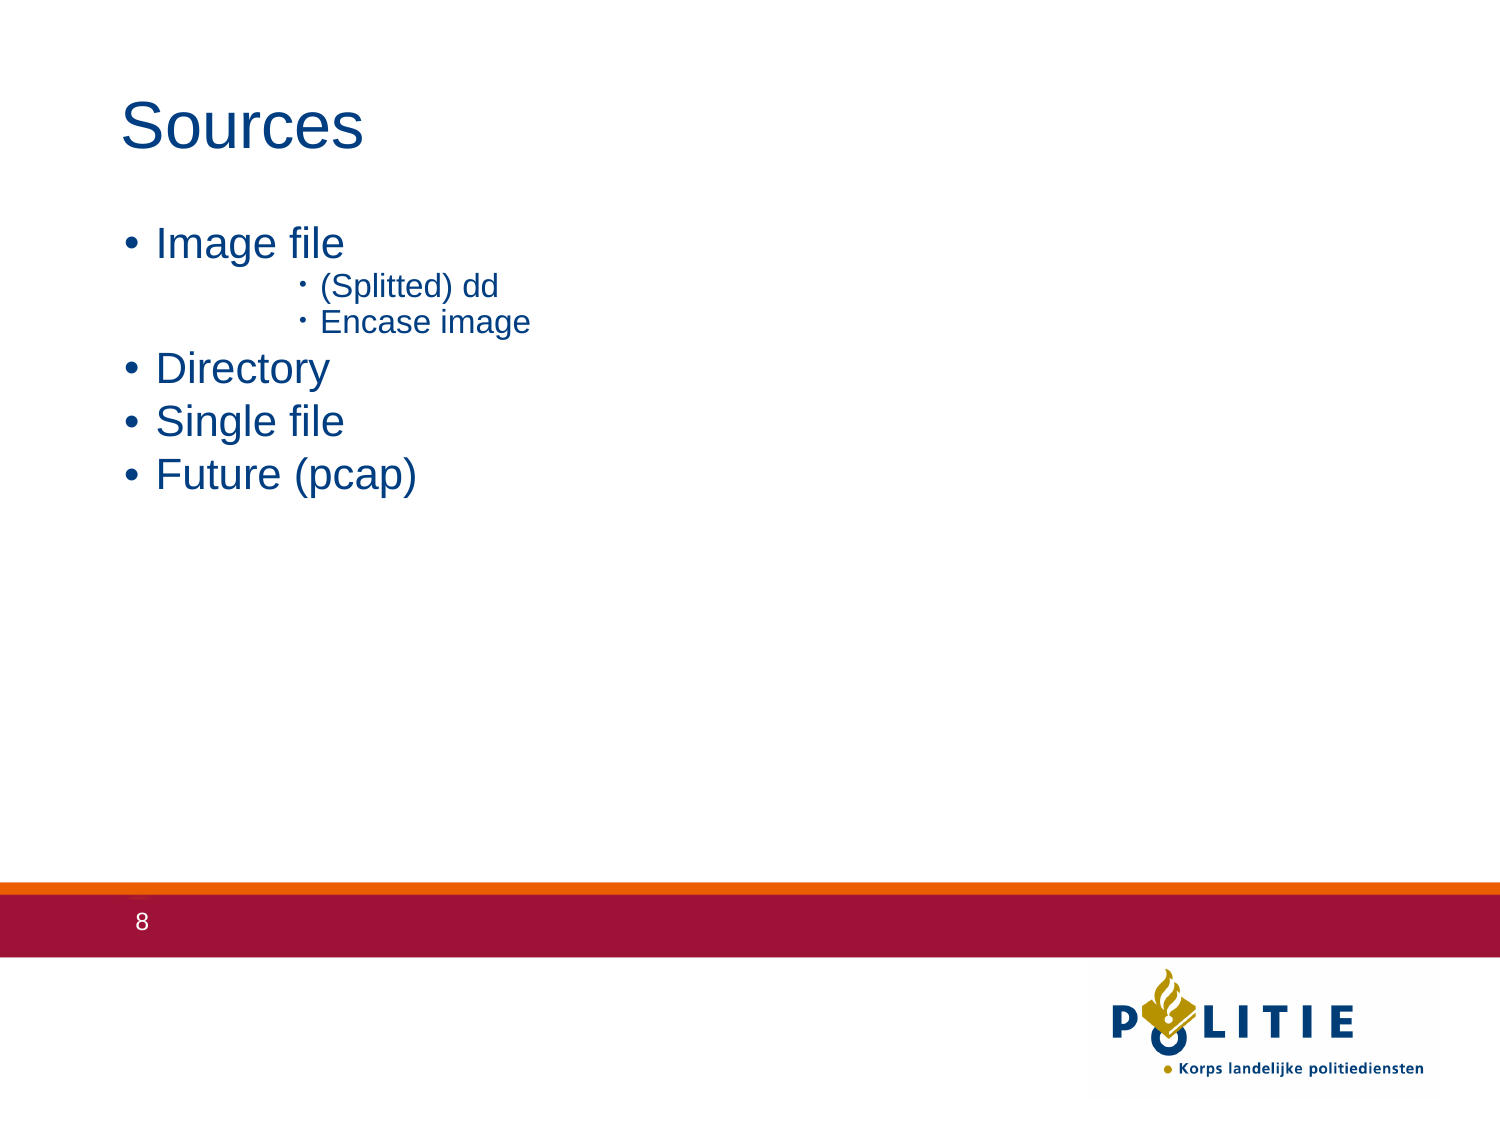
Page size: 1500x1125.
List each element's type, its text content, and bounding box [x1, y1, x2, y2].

title Sources [120, 46, 1346, 211]
picture [0, 0, 1500, 1125]
list Image file (Splitted) dd Encase image Directory Single file Future (pcap) [124, 224, 1352, 858]
